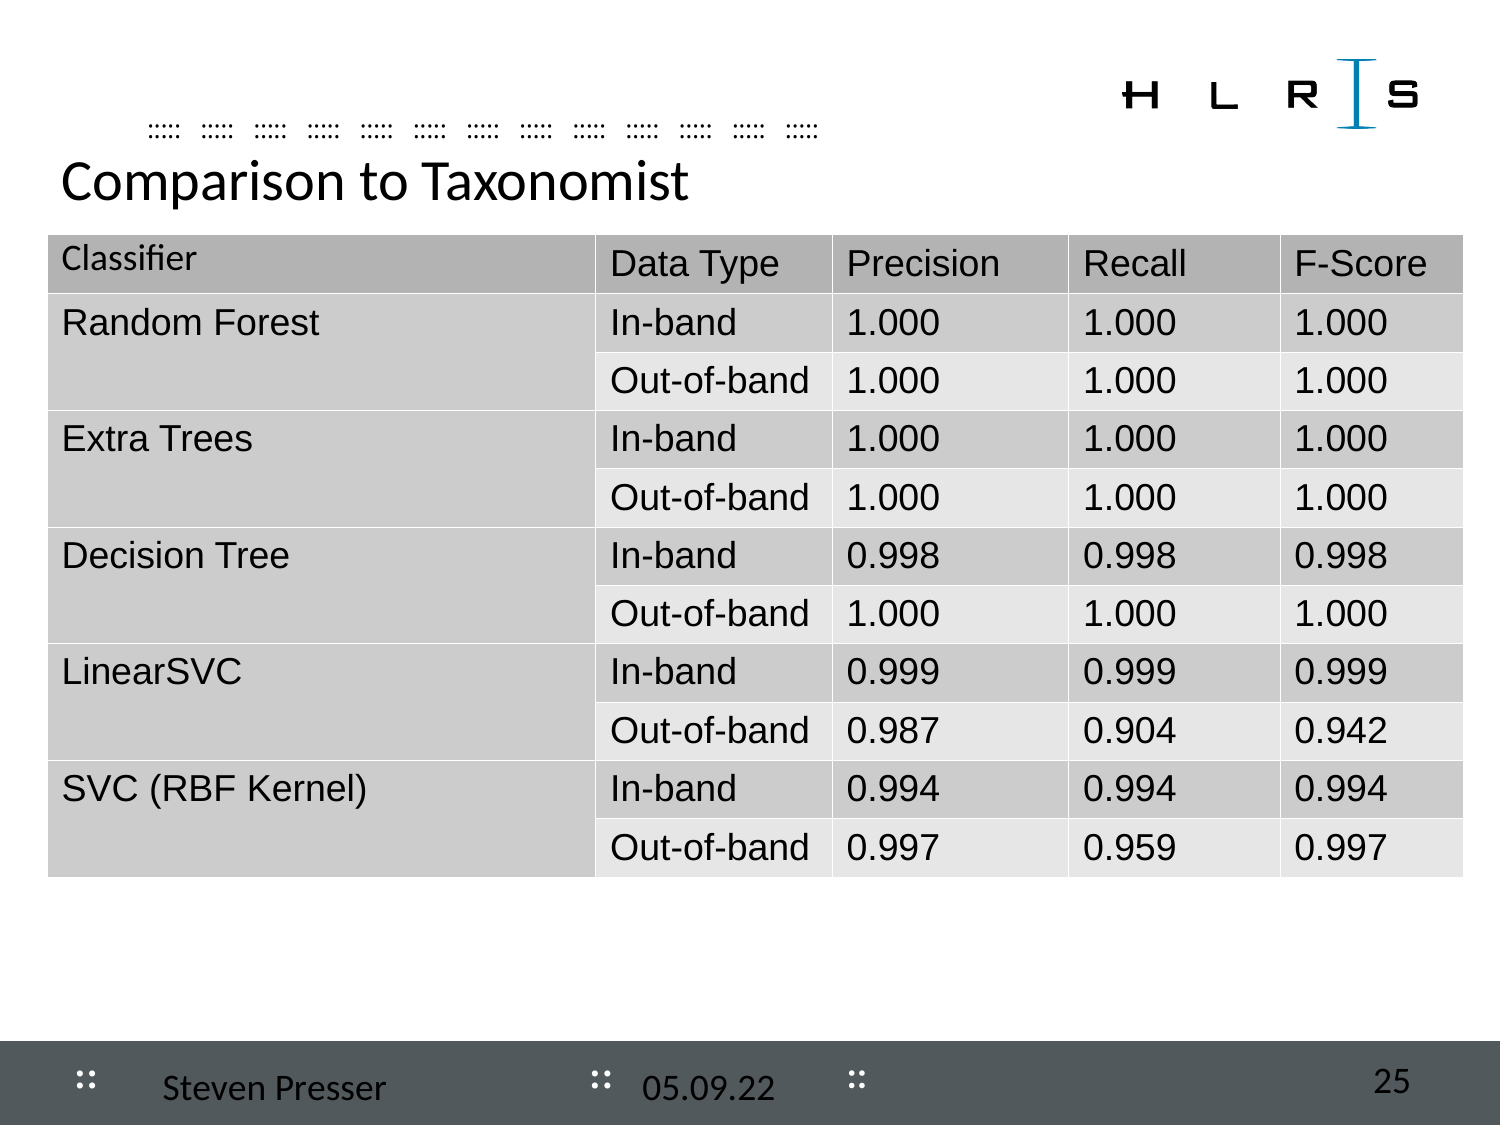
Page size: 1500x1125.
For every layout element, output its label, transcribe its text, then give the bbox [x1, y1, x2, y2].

table_header F-Score [1281, 235, 1463, 293]
table_cell 0.994 [1281, 761, 1463, 818]
table_cell 1.000 [1281, 353, 1463, 410]
table_cell 1.000 [833, 586, 1068, 643]
table_cell LinearSVC [48, 644, 595, 760]
table_cell Out-of-band [596, 353, 832, 410]
table_cell 1.000 [1069, 586, 1280, 643]
table_cell Decision Tree [48, 528, 595, 643]
table_header Classifier [48, 235, 595, 293]
table_header Data Type [596, 235, 832, 293]
table_cell 1.000 [833, 294, 1068, 352]
table_cell In-band [596, 411, 832, 468]
table_cell 1.000 [1069, 353, 1280, 410]
table_cell 0.904 [1069, 703, 1280, 760]
table_cell Out-of-band [596, 703, 832, 760]
table_cell 0.998 [833, 528, 1068, 585]
table_cell Out-of-band [596, 819, 832, 877]
table_cell 1.000 [1281, 411, 1463, 468]
table_cell 0.994 [833, 761, 1068, 818]
table_cell 1.000 [1281, 469, 1463, 527]
table_cell 0.999 [1281, 644, 1463, 702]
table_cell 1.000 [1069, 294, 1280, 352]
table_cell 0.997 [1281, 819, 1463, 877]
table_cell 1.000 [833, 353, 1068, 410]
table_cell 1.000 [833, 411, 1068, 468]
table_cell 0.959 [1069, 819, 1280, 877]
table_cell In-band [596, 528, 832, 585]
title Comparison to Taxonomist [46, 108, 1464, 234]
table_cell 1.000 [1281, 586, 1463, 643]
table_cell 0.987 [833, 703, 1068, 760]
table_cell Out-of-band [596, 586, 832, 643]
table_cell 0.997 [833, 819, 1068, 877]
table_cell Random Forest [48, 294, 595, 410]
table_cell 0.942 [1281, 703, 1463, 760]
table_cell 0.994 [1069, 761, 1280, 818]
picture [1360, 59, 1418, 108]
table_cell 0.998 [1069, 528, 1280, 585]
table_header Recall [1069, 235, 1280, 293]
table_cell 1.000 [1069, 411, 1280, 468]
picture [1122, 59, 1353, 108]
table_cell 1.000 [1281, 294, 1463, 352]
table_cell In-band [596, 761, 832, 818]
table_cell In-band [596, 294, 832, 352]
table_header Precision [833, 235, 1068, 293]
table_cell 1.000 [1069, 469, 1280, 527]
table_cell In-band [596, 644, 832, 702]
table_cell 1.000 [833, 469, 1068, 527]
table_cell 0.999 [833, 644, 1068, 702]
table_cell Extra Trees [48, 411, 595, 527]
table_cell 0.998 [1281, 528, 1463, 585]
table_cell Out-of-band [596, 469, 832, 527]
table_cell SVC (RBF Kernel) [48, 761, 595, 877]
table_cell 0.999 [1069, 644, 1280, 702]
